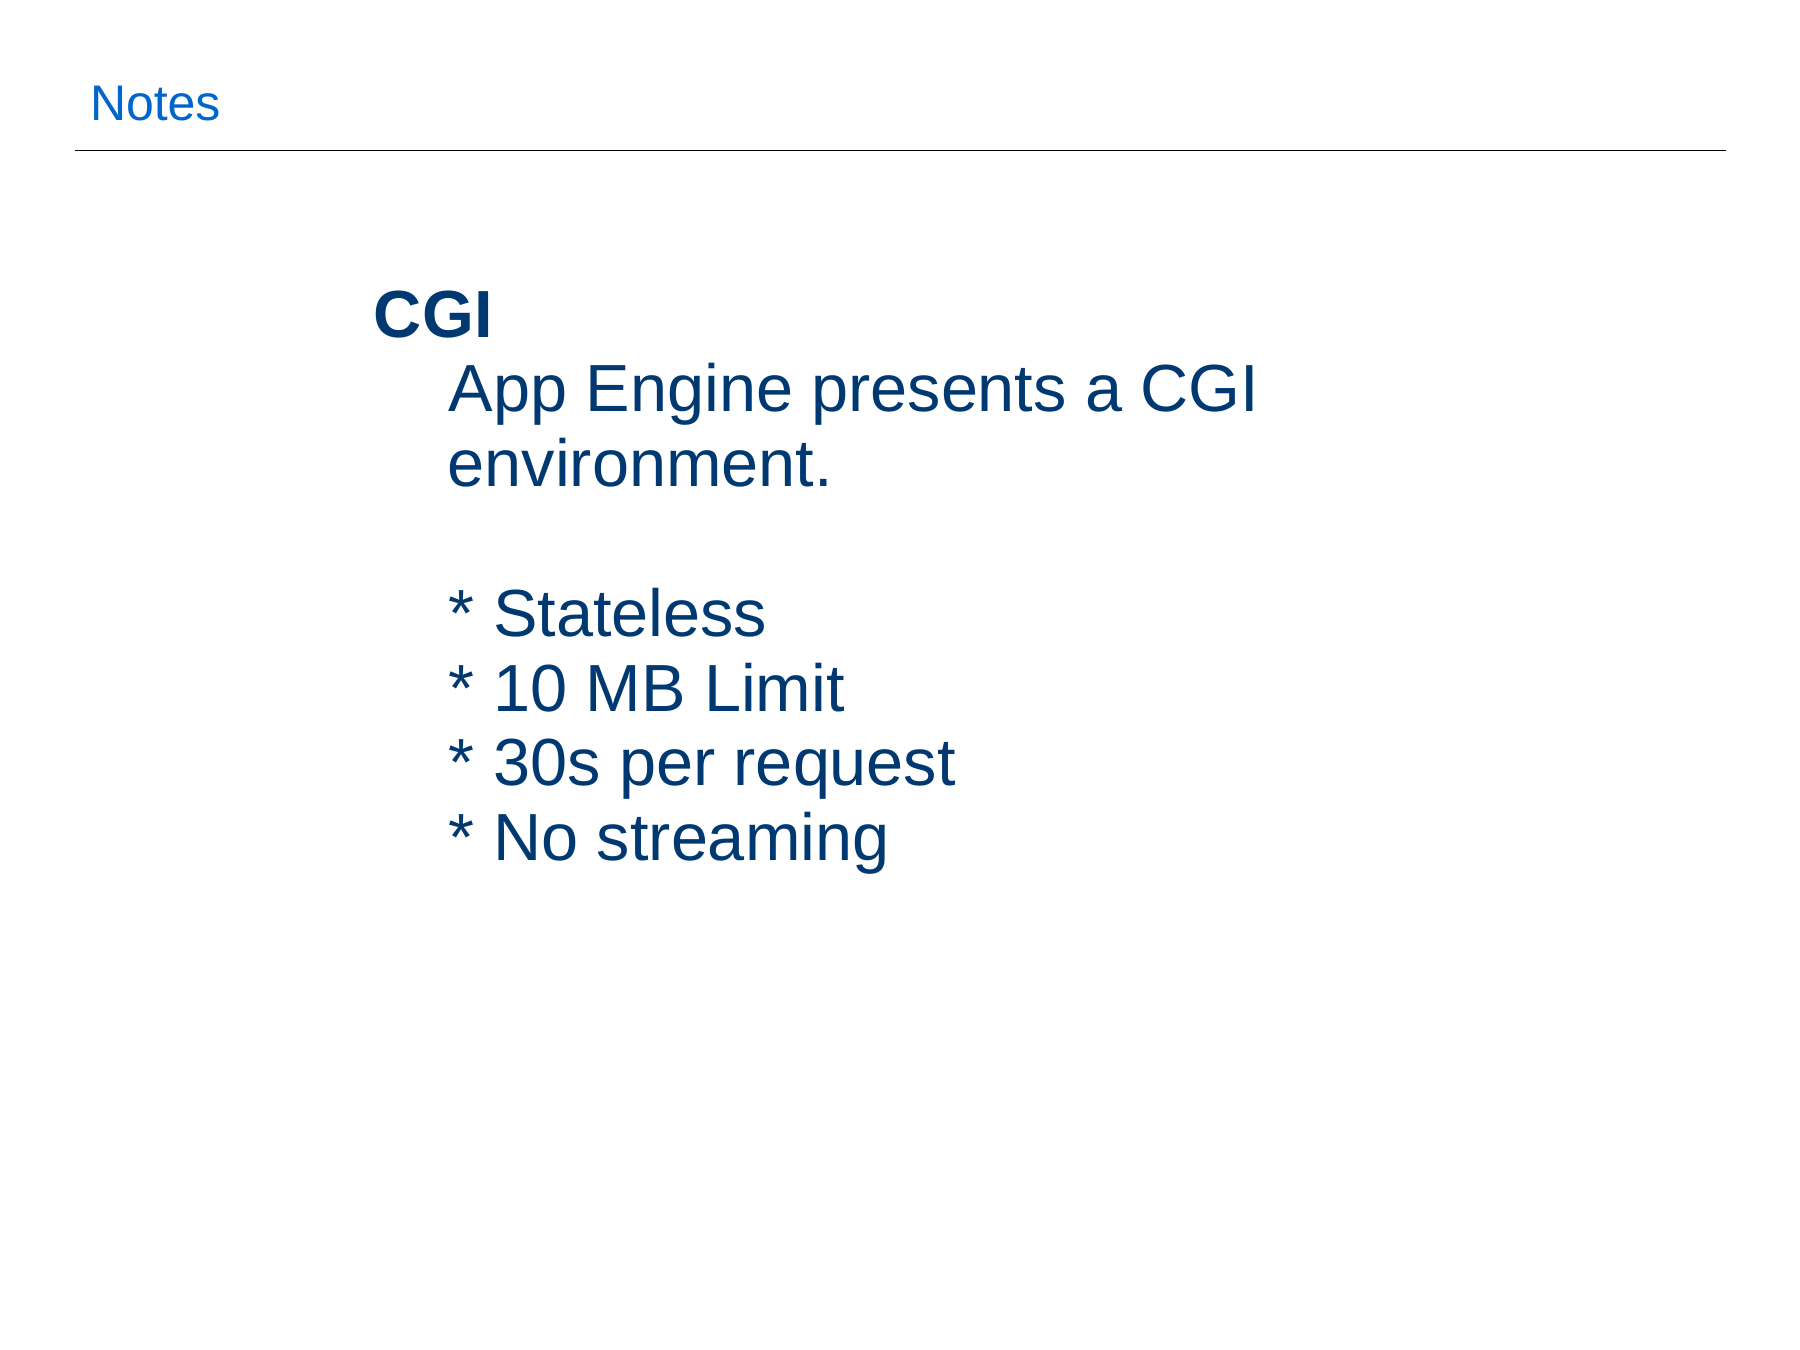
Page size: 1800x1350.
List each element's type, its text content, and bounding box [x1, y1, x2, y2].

title Notes [90, 61, 1710, 150]
text_box CGI App Engine presents a CGI environment. * Stateless * 10 MB Limit * 30s per request * No streaming [359, 269, 1441, 1107]
